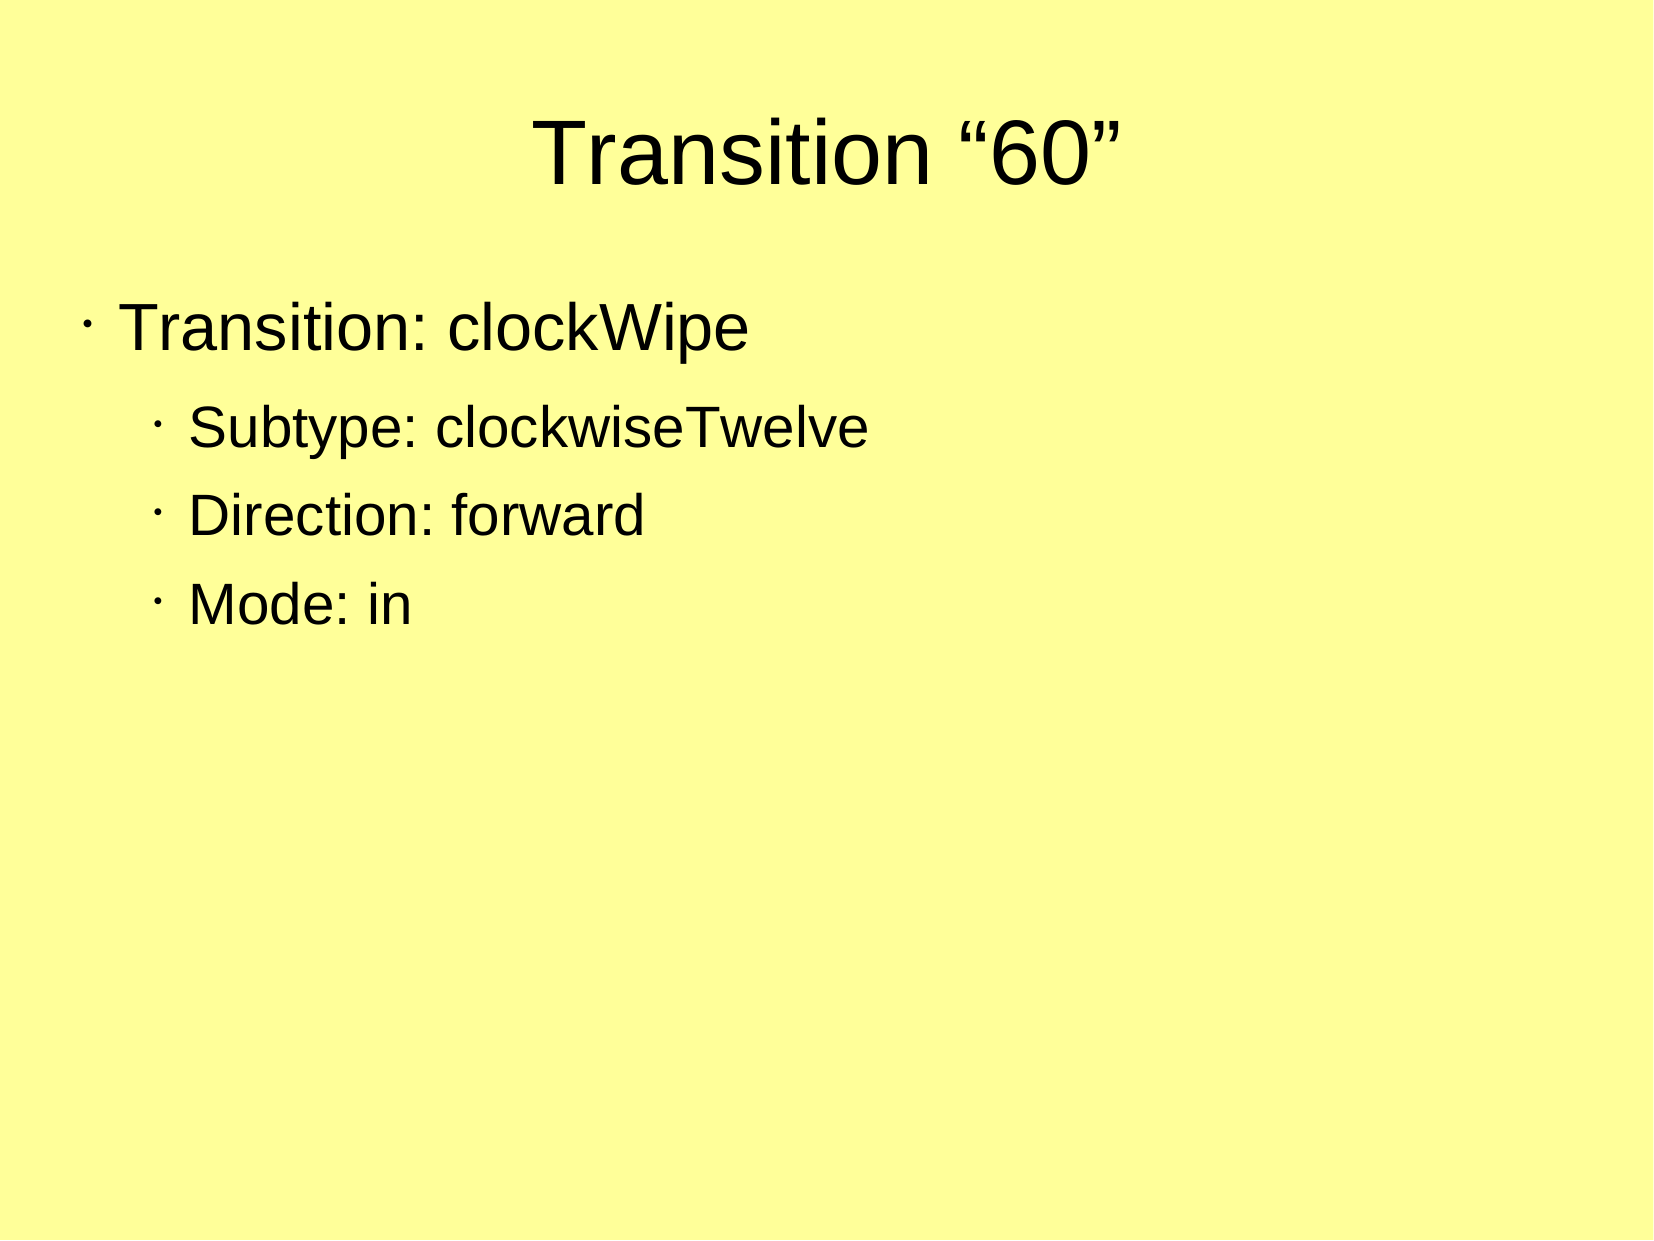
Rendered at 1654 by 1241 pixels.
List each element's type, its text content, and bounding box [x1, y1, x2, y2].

title Transition “60” [82, 49, 1571, 257]
list Transition: clockWipe Subtype: clockwiseTwelve Direction: forward Mode: in [82, 290, 1571, 1080]
